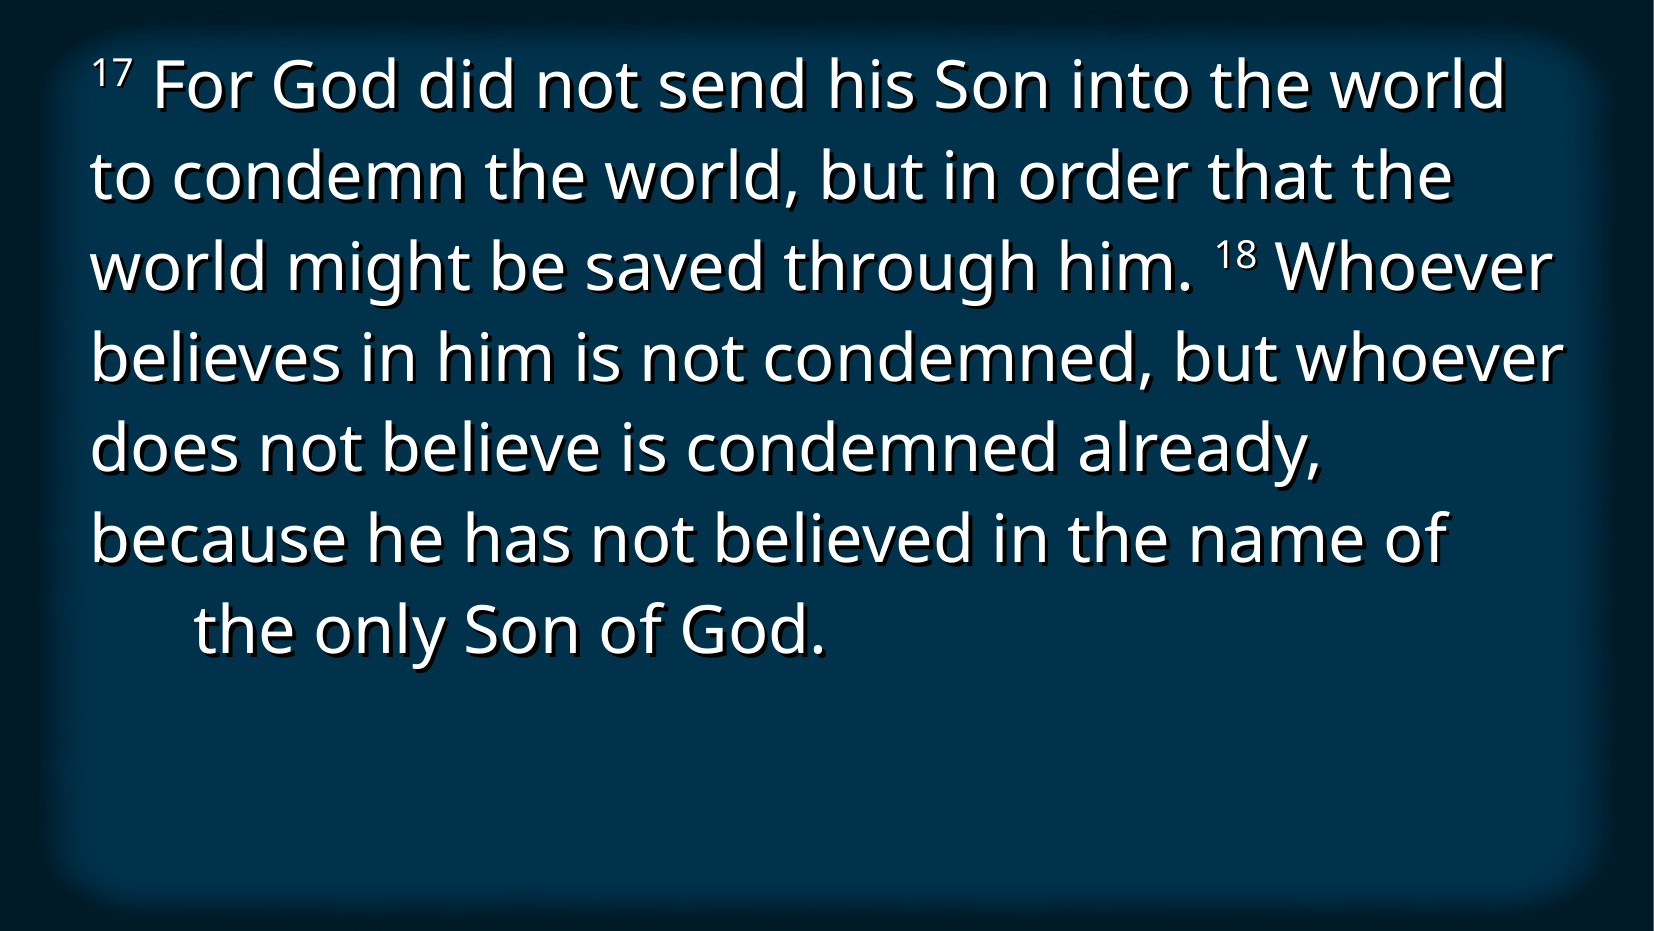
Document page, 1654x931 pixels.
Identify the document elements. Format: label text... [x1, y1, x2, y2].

text_box 17 For God did not send his Son into the world to condemn the world, but in order that the world might be saved through him. 18 Whoever believes in him is not condemned, but whoever does not believe is condemned already, because he has not believed in the name of the only Son of God. [75, 30, 1591, 667]
picture [0, 0, 1654, 931]
